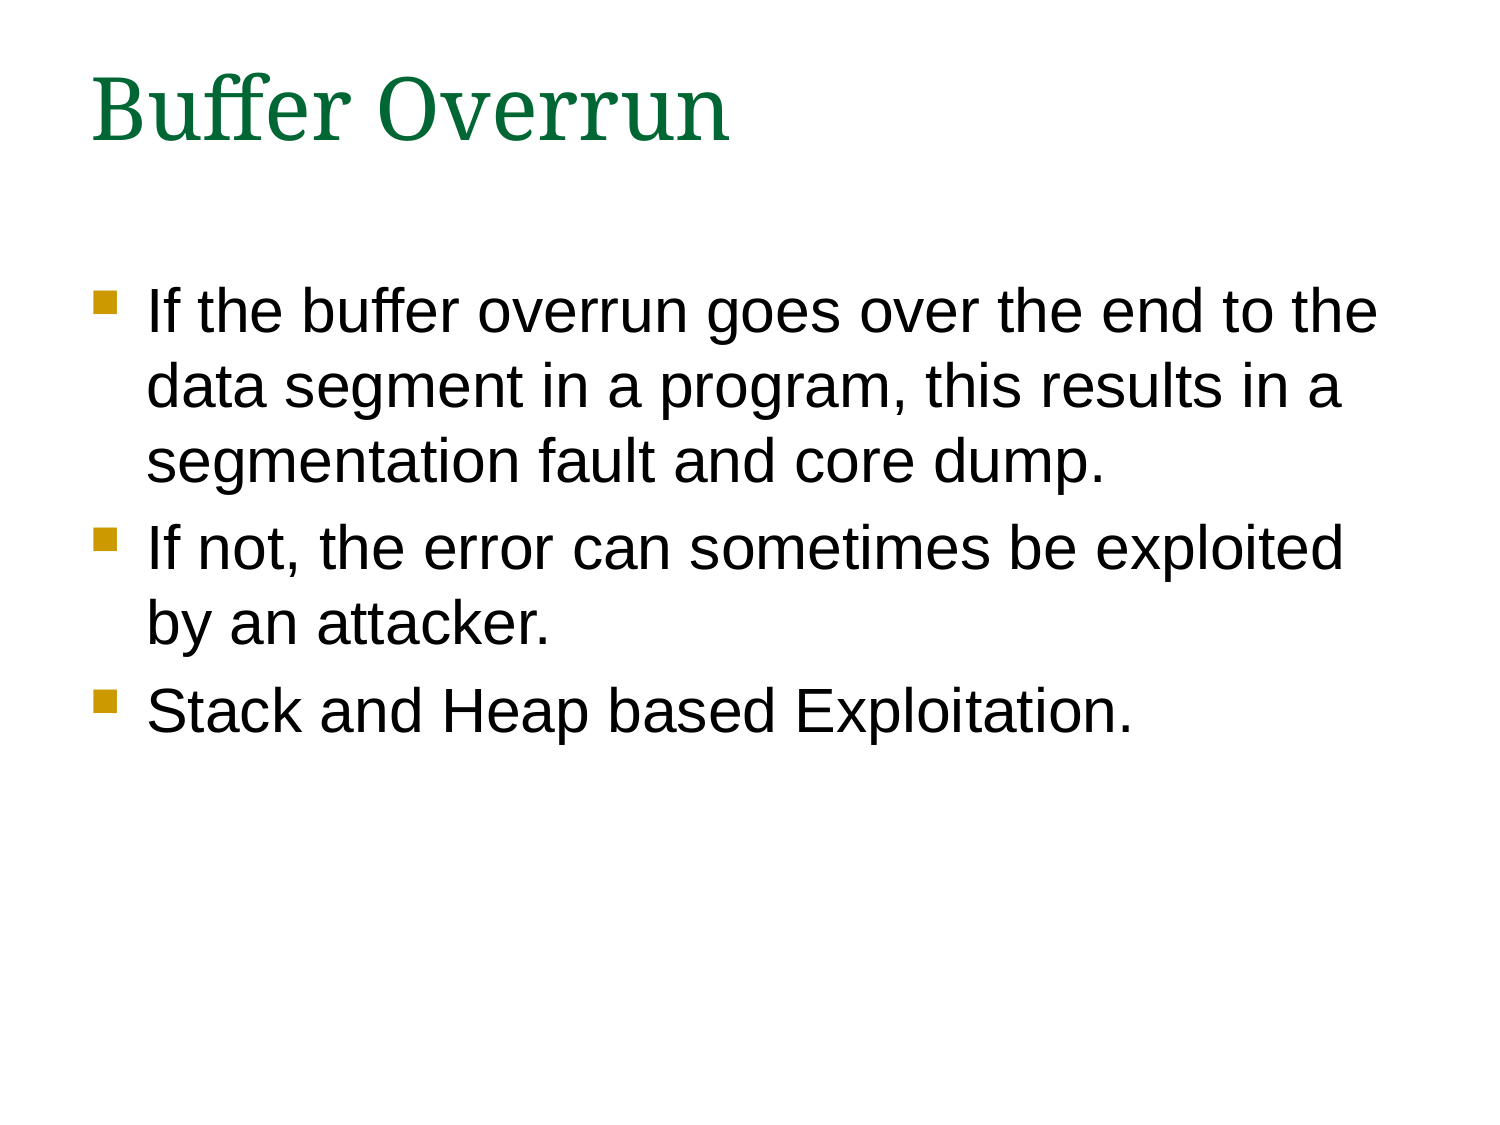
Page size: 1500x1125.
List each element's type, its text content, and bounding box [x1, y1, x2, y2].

list If the buffer overrun goes over the end to the data segment in a program, this results in a segmentation fault and core dump. If not, the error can sometimes be exploited by an attacker. Stack and Heap based Exploitation. [75, 262, 1425, 1006]
title Buffer Overrun [75, 45, 1425, 233]
